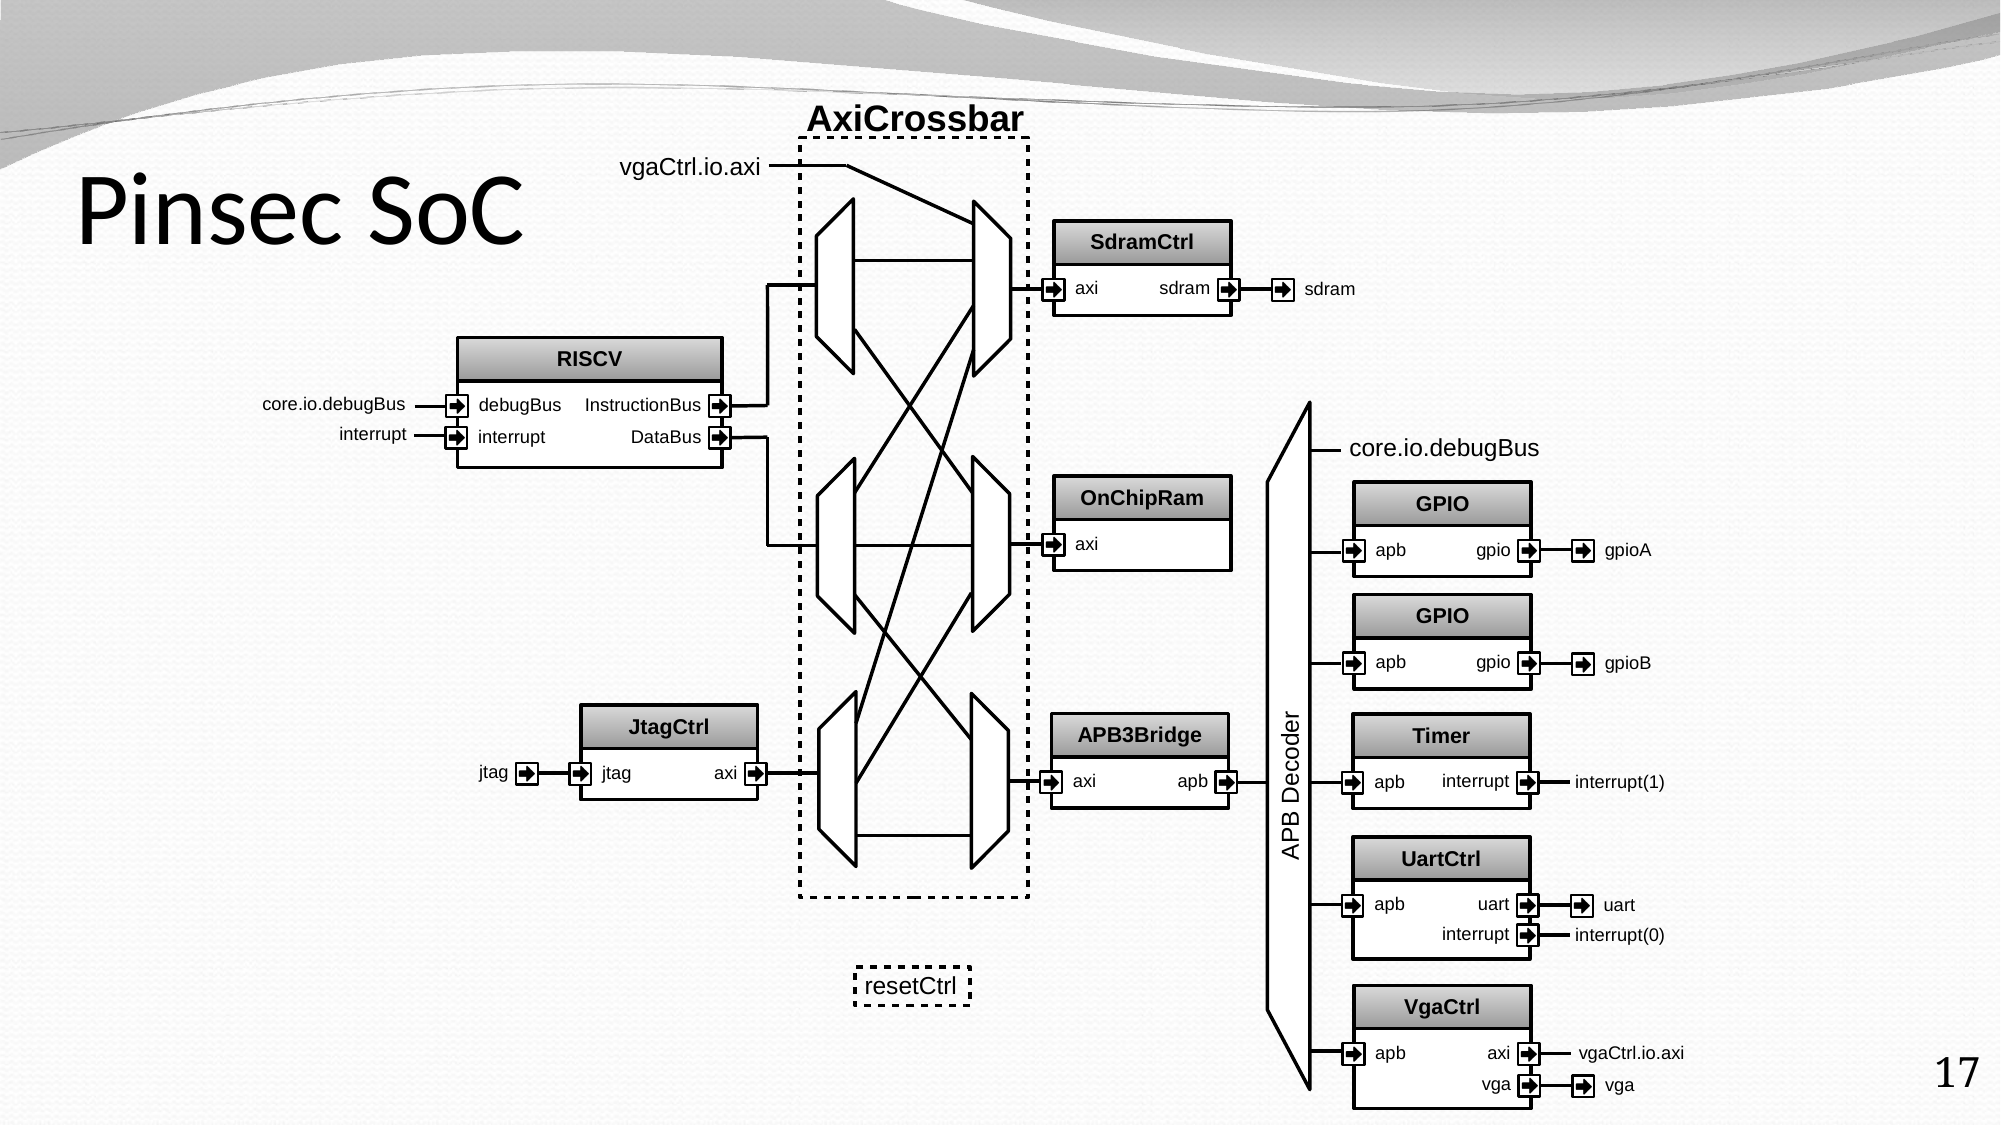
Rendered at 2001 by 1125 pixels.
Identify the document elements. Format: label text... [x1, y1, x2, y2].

picture [0, 0, 2001, 1125]
text_box <numéro> [1813, 1042, 1981, 1103]
title Pinsec SoC [75, 78, 1426, 266]
